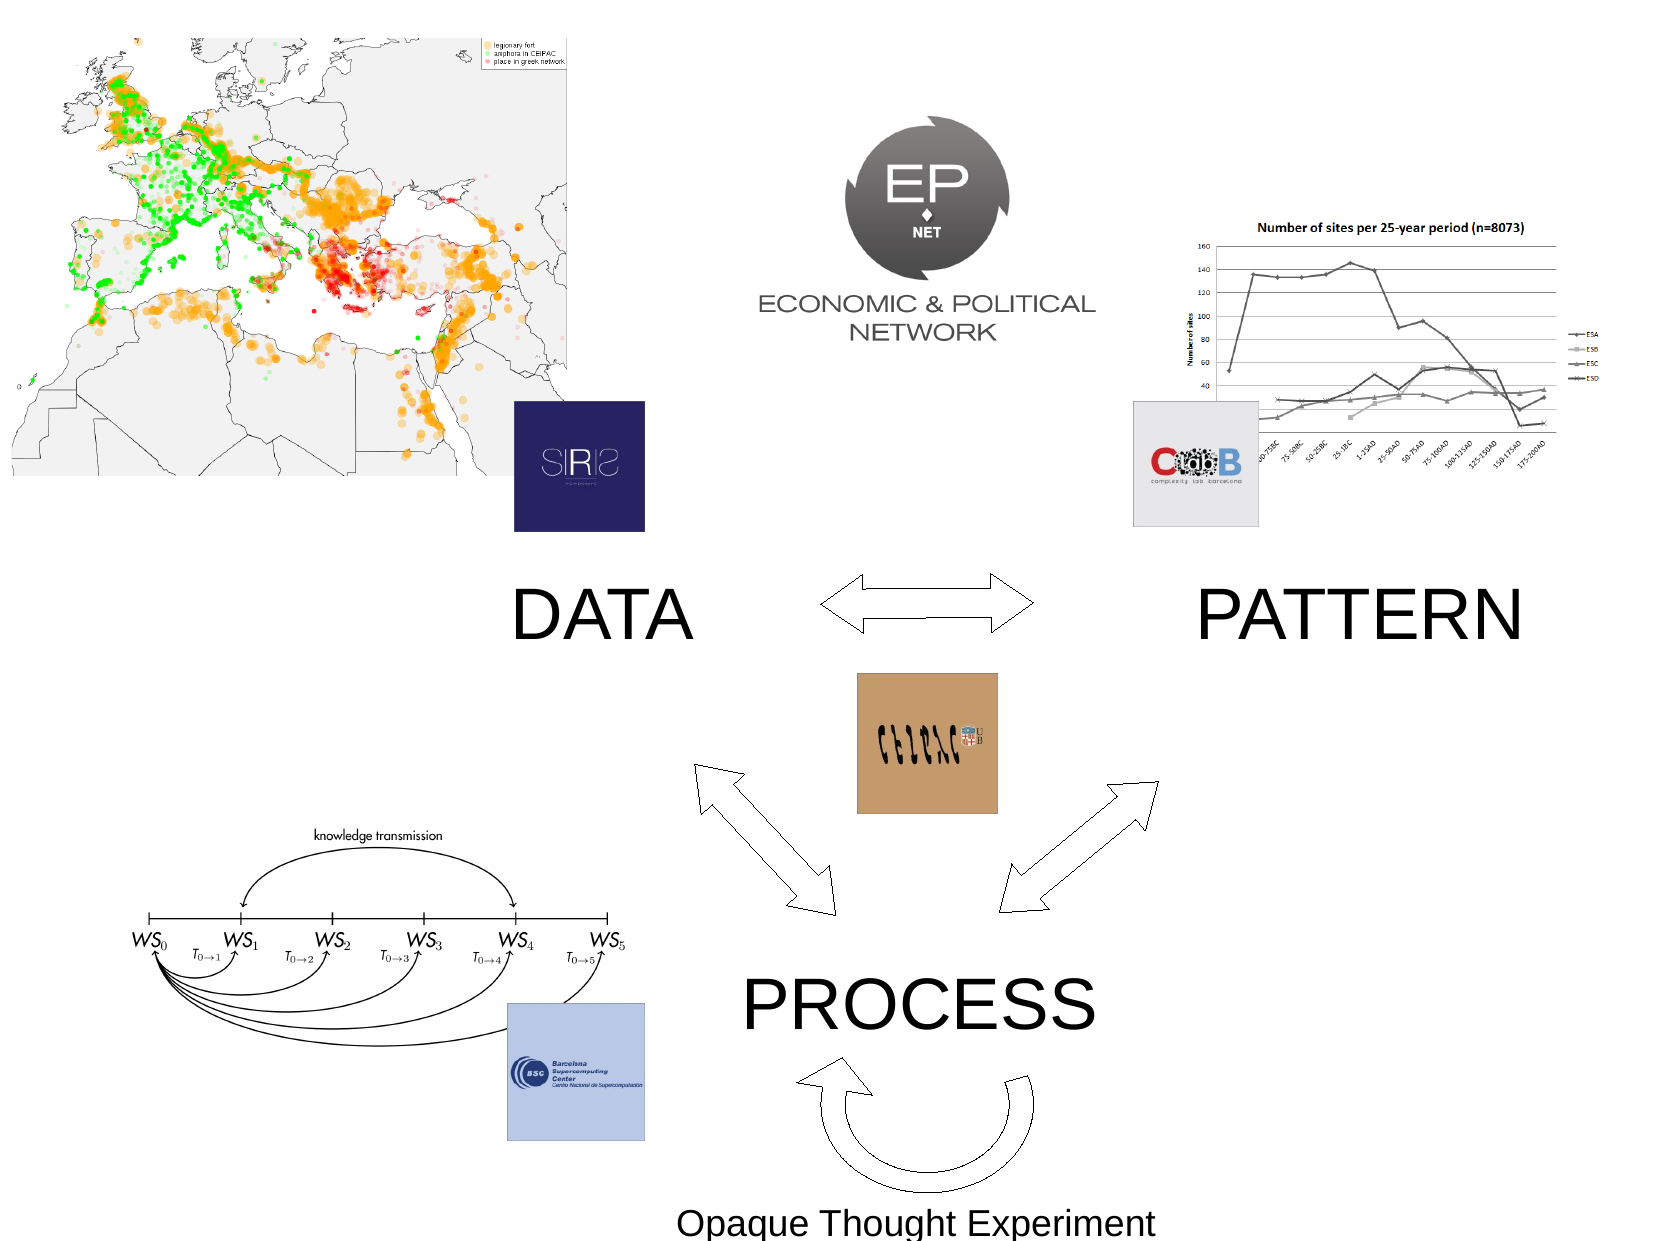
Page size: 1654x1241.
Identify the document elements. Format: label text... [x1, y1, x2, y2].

picture [1133, 212, 1607, 527]
text_box DATA [496, 566, 721, 663]
text_box [820, 573, 1034, 634]
picture [857, 673, 998, 814]
text_box PROCESS [726, 956, 1128, 1054]
picture [756, 109, 1098, 343]
picture [129, 821, 645, 1141]
text_box PATTERN [1181, 566, 1548, 663]
picture [11, 38, 645, 532]
text_box [694, 764, 836, 916]
text_box Opaque Thought Experiment [661, 1195, 1171, 1241]
text_box [796, 1057, 1034, 1193]
text_box [999, 781, 1159, 913]
